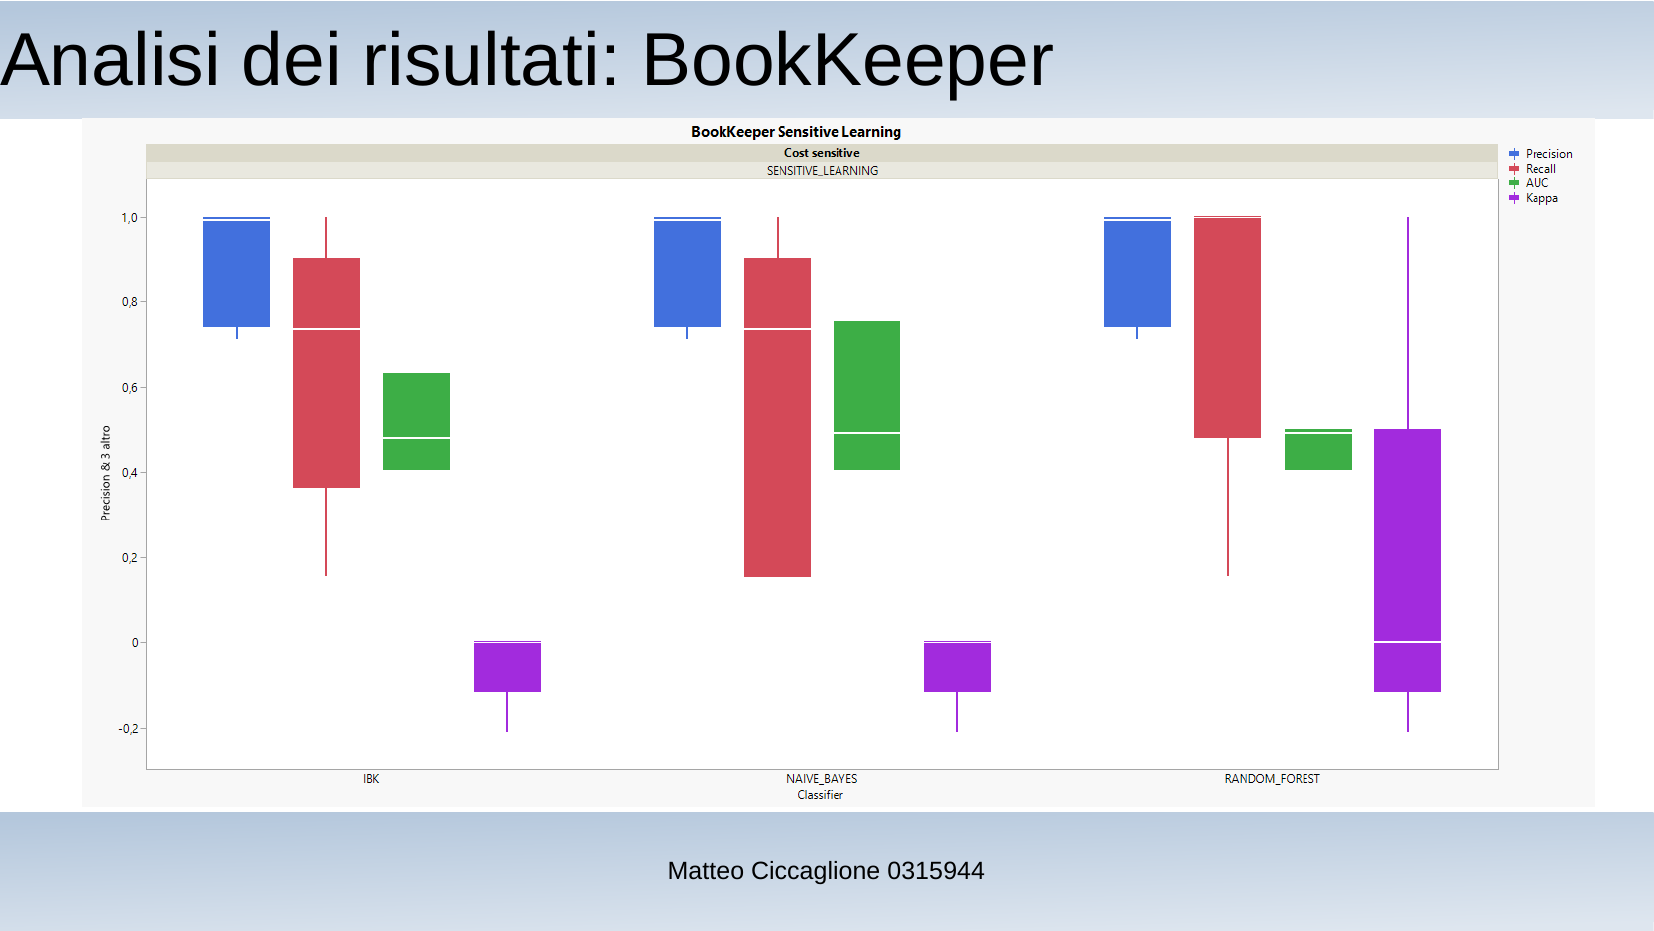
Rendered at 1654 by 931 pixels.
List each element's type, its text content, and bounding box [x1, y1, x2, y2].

picture [82, 118, 1595, 807]
subtitle [0, 119, 1654, 812]
title Matteo Ciccaglione 0315944 [0, 812, 1654, 931]
title Analisi dei risultati: BookKeeper [0, 1, 1654, 119]
